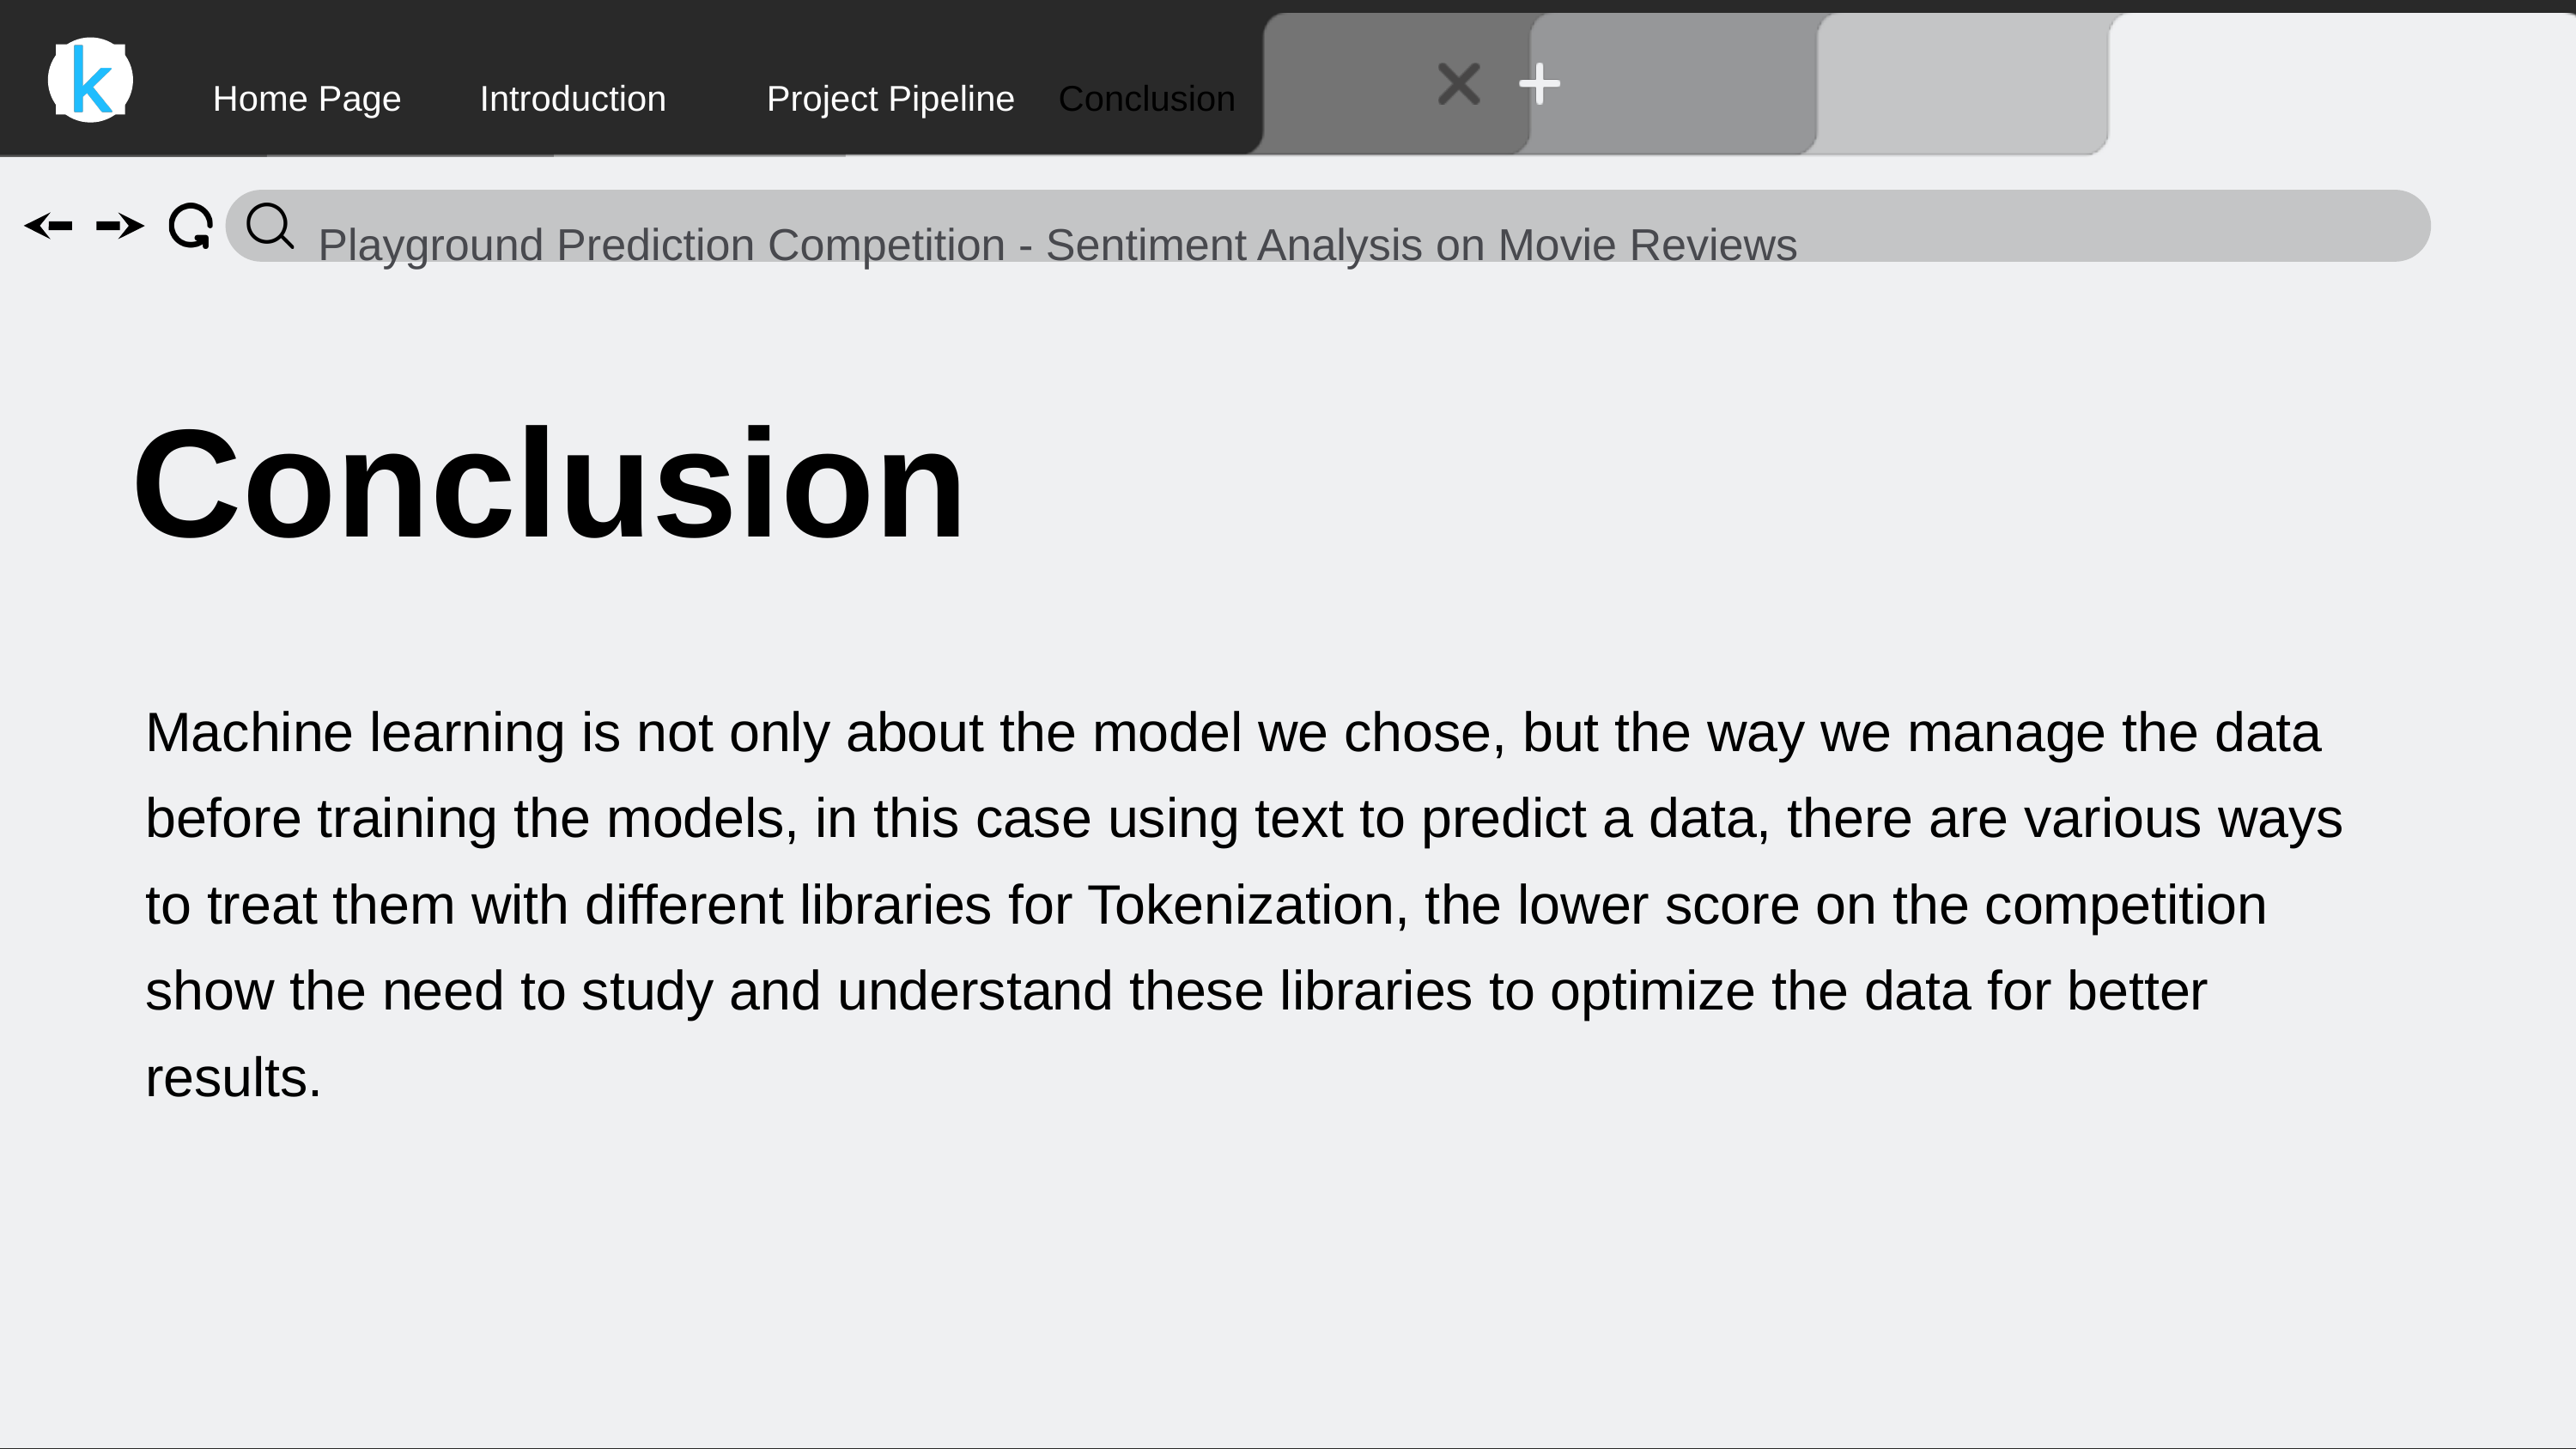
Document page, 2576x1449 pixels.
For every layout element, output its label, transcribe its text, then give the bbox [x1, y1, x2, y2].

text_box [0, 13, 2576, 1448]
text_box Home Page [212, 58, 266, 118]
text_box Conclusion [131, 346, 2397, 568]
text_box Introduction [479, 58, 554, 118]
text_box Playground Prediction Competition - Sentiment Analysis on Movie Reviews [318, 194, 2461, 420]
text_box Conclusion [1058, 58, 1442, 118]
picture [56, 41, 131, 116]
text_box Project Pipeline [766, 58, 845, 179]
text_box Machine learning is not only about the model we chose, but the way we manage the data before training the models, in this case using text to predict a data, there are various ways to treat them with different libraries for Tokenization, the lower score on the competition show the need to study and understand these libraries to optimize the data for better results. [145, 676, 2353, 1108]
